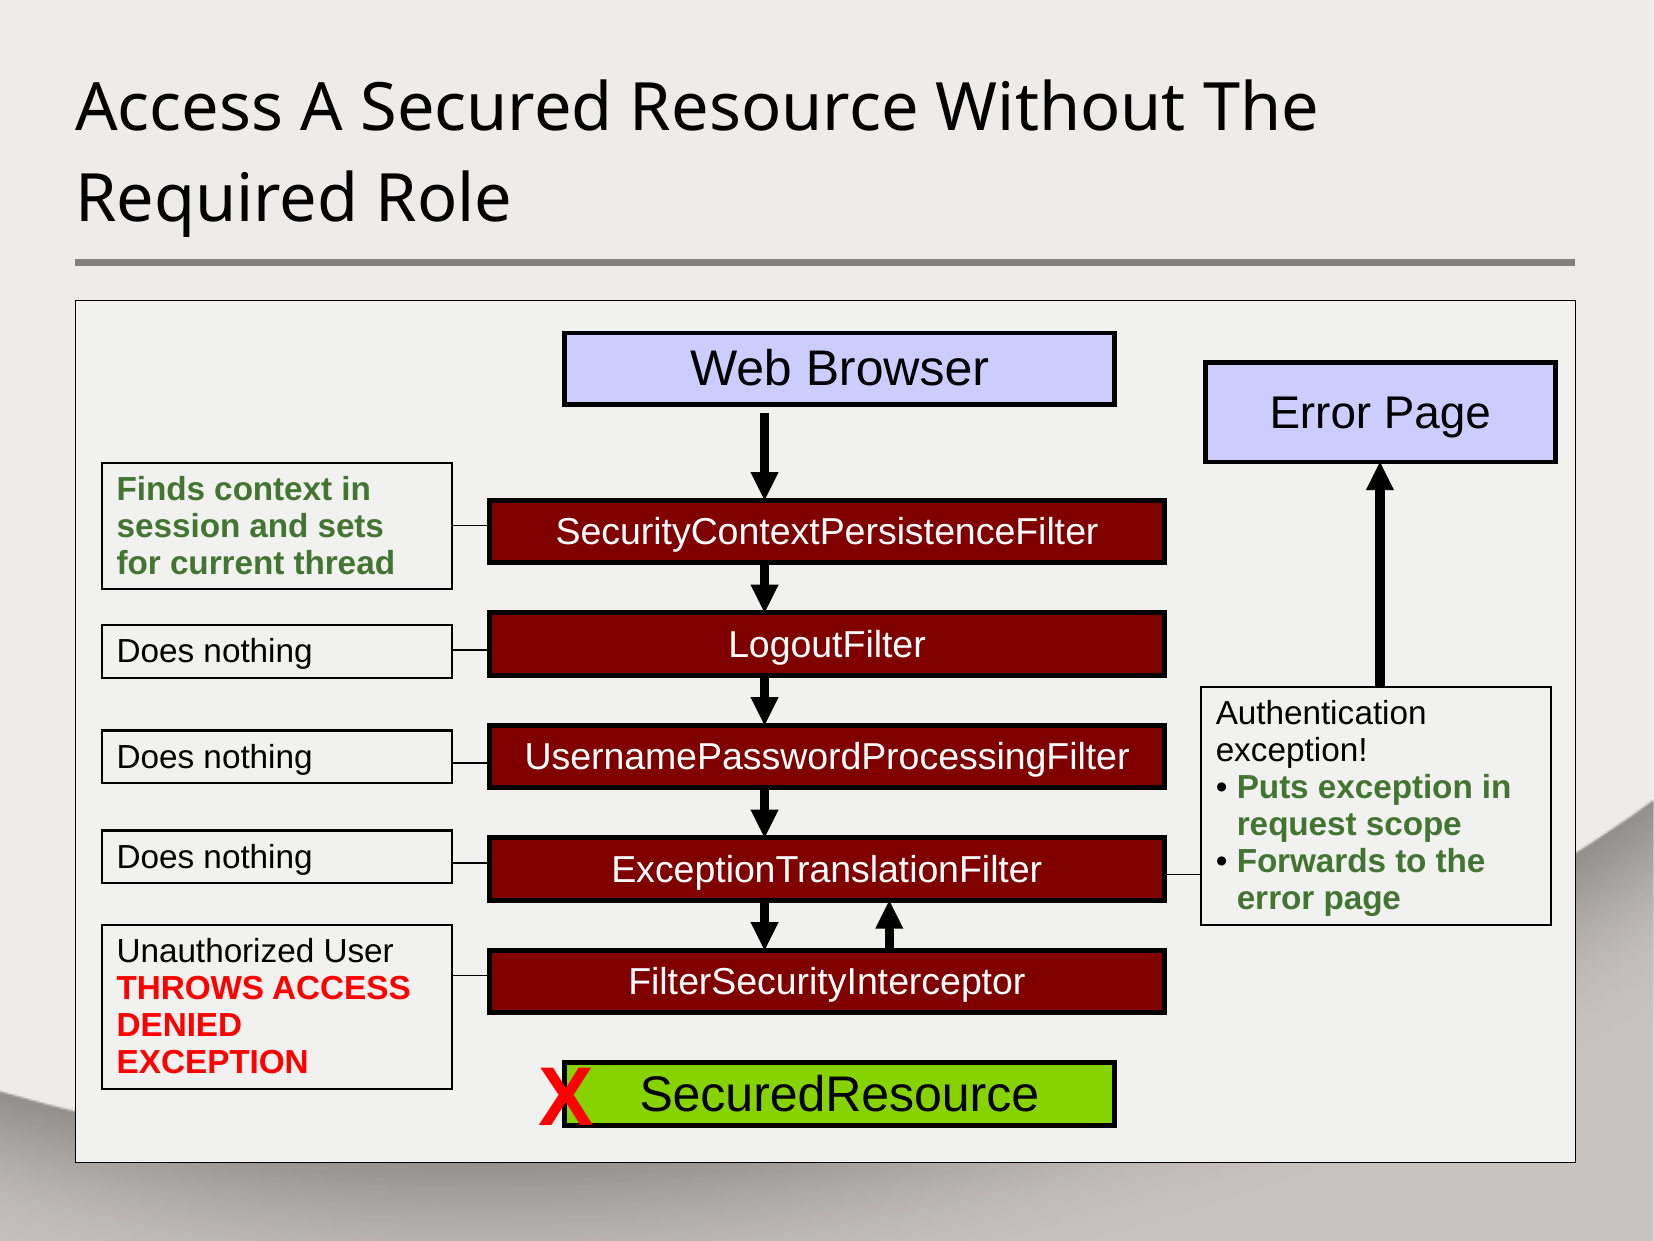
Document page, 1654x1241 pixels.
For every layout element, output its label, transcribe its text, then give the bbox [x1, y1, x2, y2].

text_box Does nothing [101, 730, 453, 784]
text_box Authentication exception! Puts exception in request scope Forwards to the error page [1201, 687, 1552, 925]
text_box Web Browser [564, 333, 1115, 405]
text_box Unauthorized User THROWS ACCESS DENIED EXCEPTION [101, 925, 453, 1089]
text_box [75, 300, 1576, 1163]
text_box SecurityContextPersistenceFilter [489, 500, 1165, 563]
text_box LogoutFilter [489, 612, 1165, 676]
text_box UsernamePasswordProcessingFilter [489, 725, 1165, 788]
text_box Does nothing [101, 625, 453, 678]
text_box FilterSecurityInterceptor [489, 950, 1165, 1013]
text_box ExceptionTranslationFilter [489, 837, 1165, 901]
text_box SecuredResource [609, 1062, 1115, 1126]
picture [0, 0, 1654, 1241]
text_box X [523, 1042, 609, 1151]
text_box Error Page [1205, 362, 1556, 463]
text_box Finds context in session and sets for current thread [101, 462, 453, 590]
text_box Does nothing [101, 830, 453, 883]
title Access A Secured Resource Without The Required Role [75, 75, 1576, 226]
